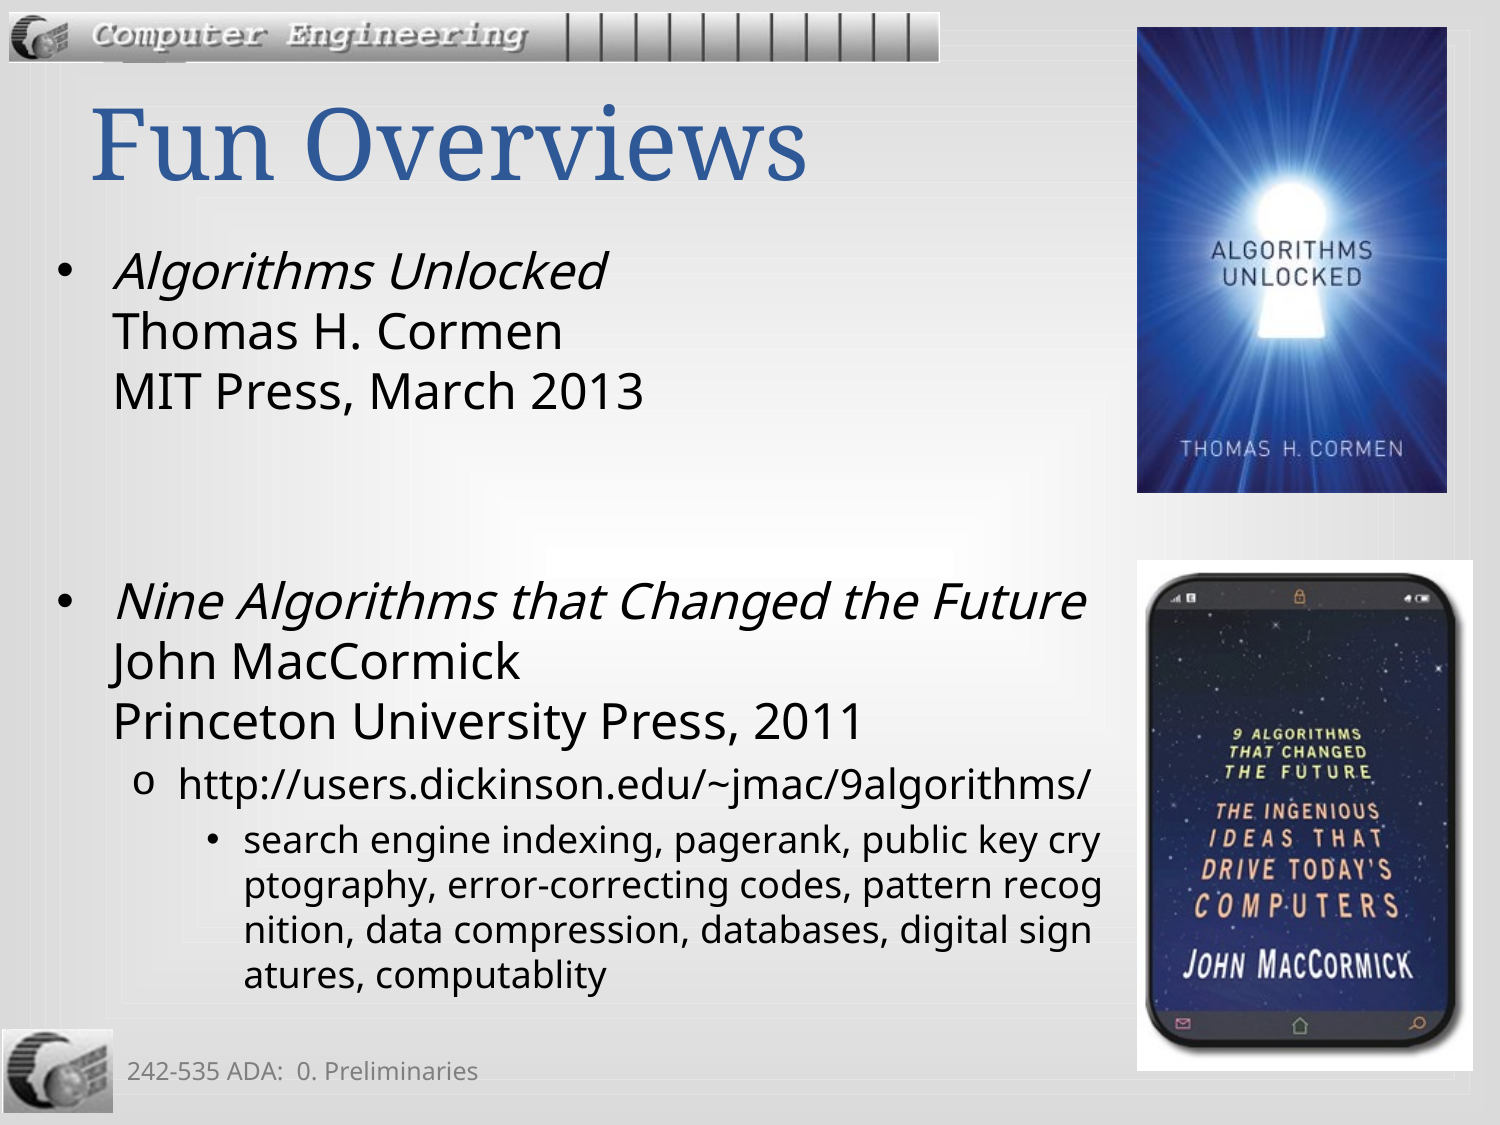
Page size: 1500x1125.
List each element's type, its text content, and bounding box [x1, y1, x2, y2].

picture [9, 12, 75, 63]
picture [2, 1029, 113, 1113]
text_box Fun Overviews [75, 0, 1426, 209]
text_box Algorithms Unlocked Thomas H. Cormen MIT Press, March 2013 Nine Algorithms that Changed the Future John MacCormick Princeton University Press, 2011 http://users.dickinson.edu/~jmac/9algorithms/ search engine indexing, pagerank, public key cryptography, error-correcting codes, pattern recognition, data compression, databases, digital signatures, computablity [41, 231, 1128, 1095]
picture [1137, 560, 1473, 1071]
picture [1137, 27, 1447, 493]
